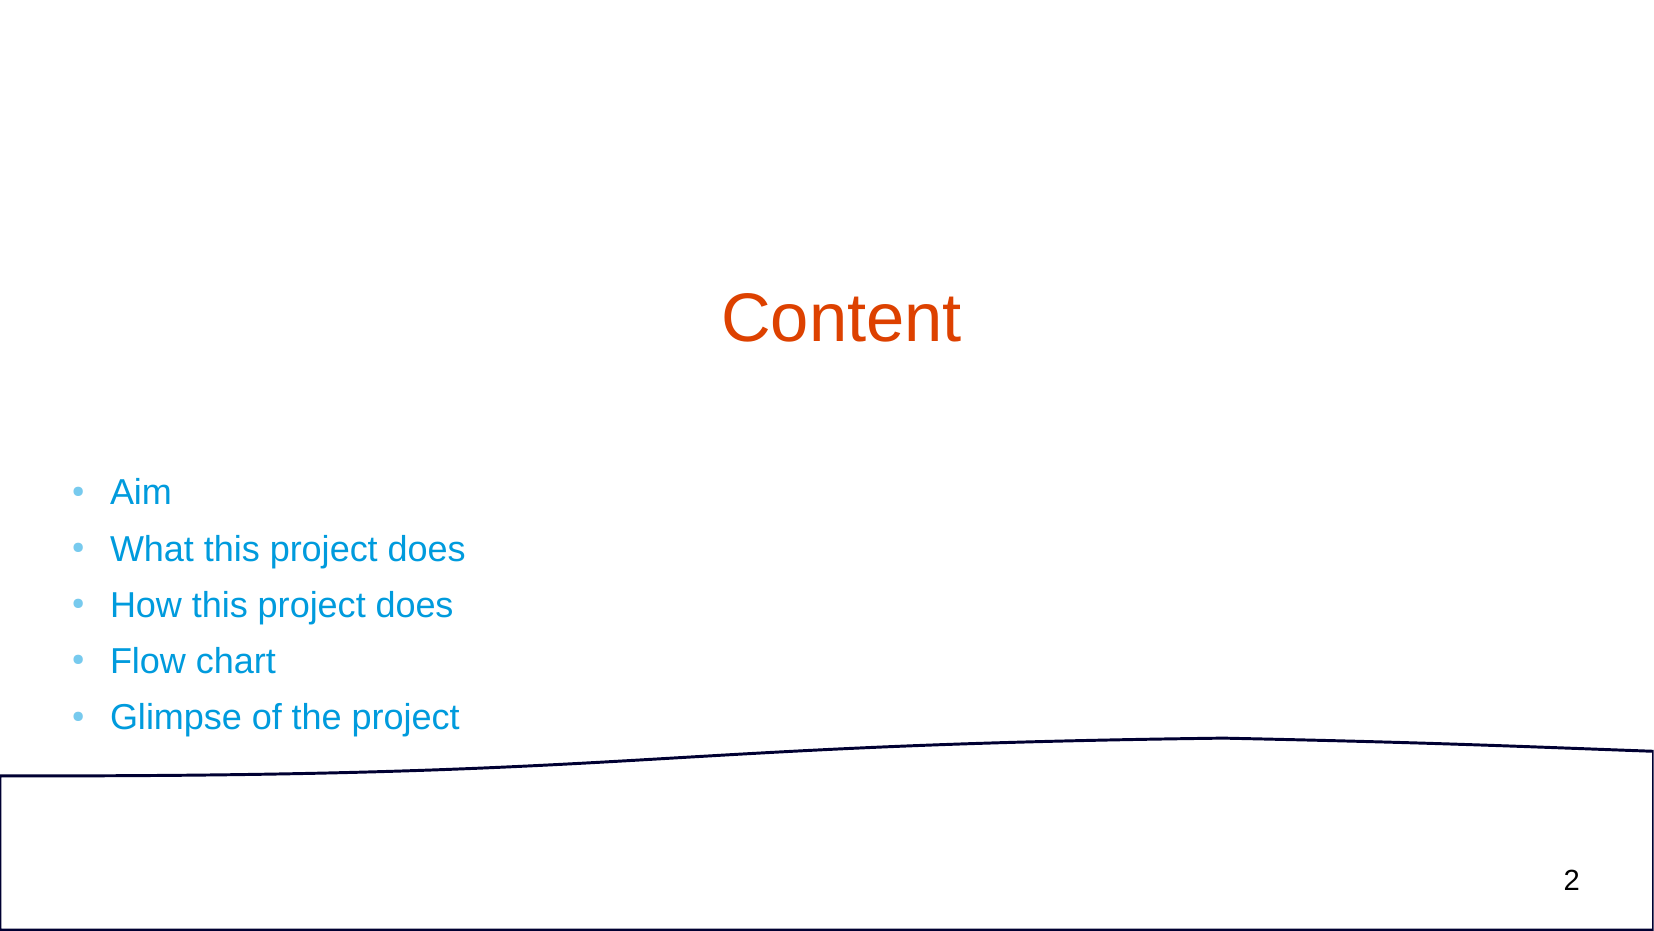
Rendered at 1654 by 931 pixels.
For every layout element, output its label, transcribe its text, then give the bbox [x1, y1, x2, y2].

list Aim What this project does How this project does Flow chart Glimpse of the project [59, 472, 1595, 739]
title Content [118, 236, 1565, 399]
